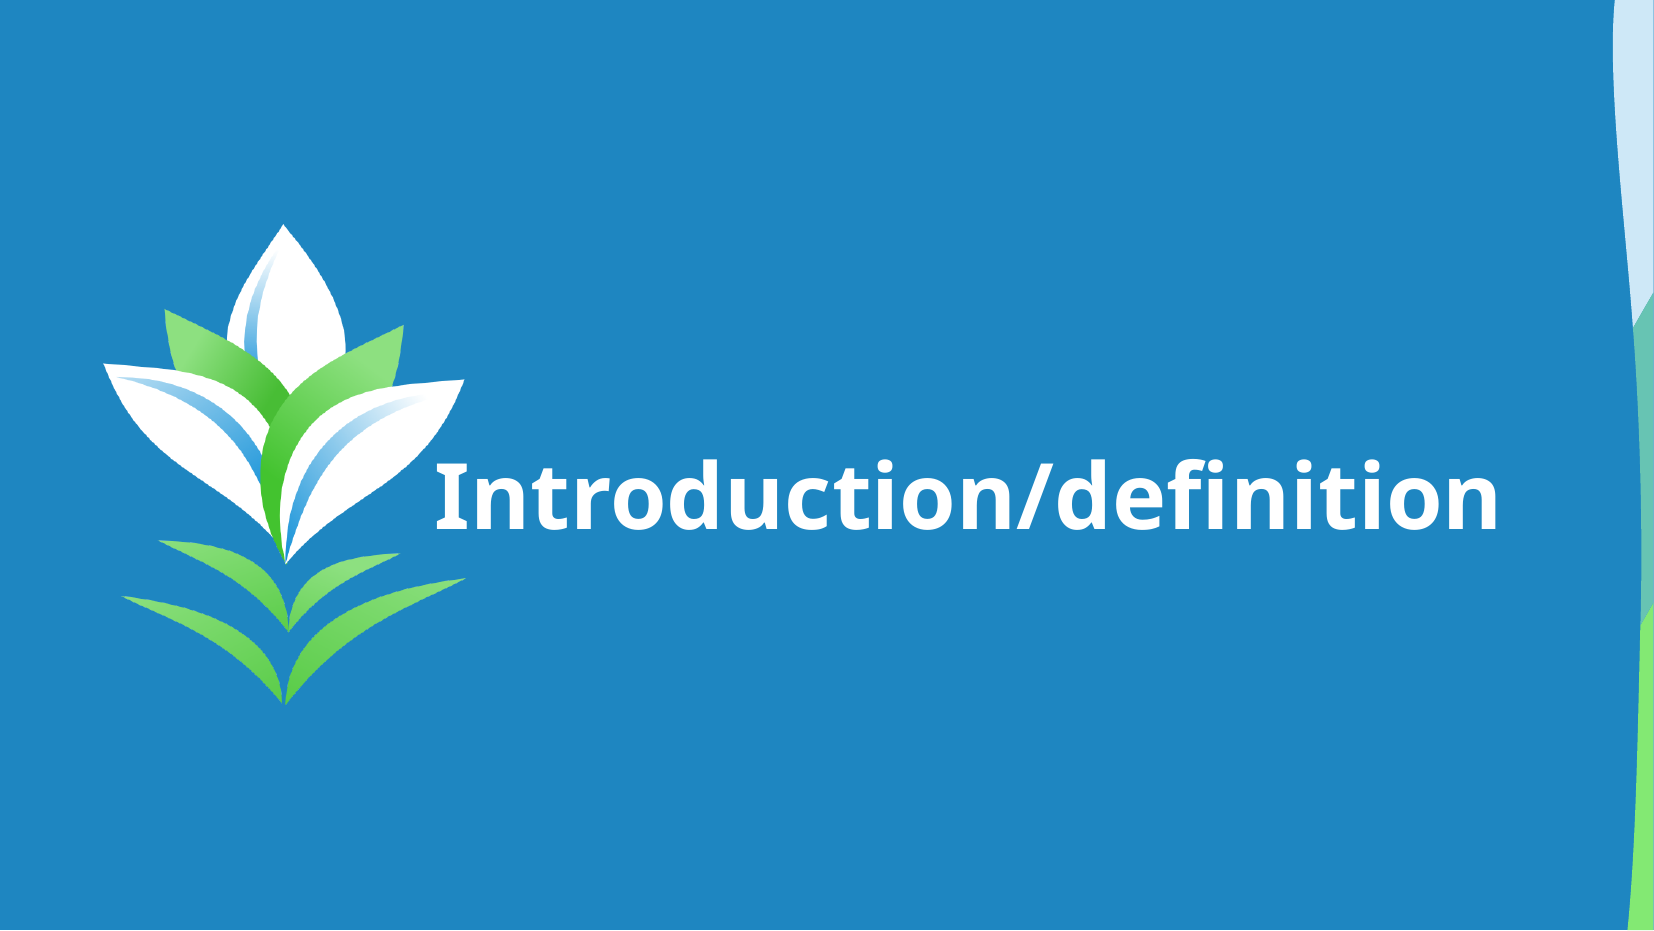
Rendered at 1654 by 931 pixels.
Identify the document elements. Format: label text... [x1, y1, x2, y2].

picture [103, 224, 466, 706]
text_box Introduction/definition [466, 430, 1624, 555]
